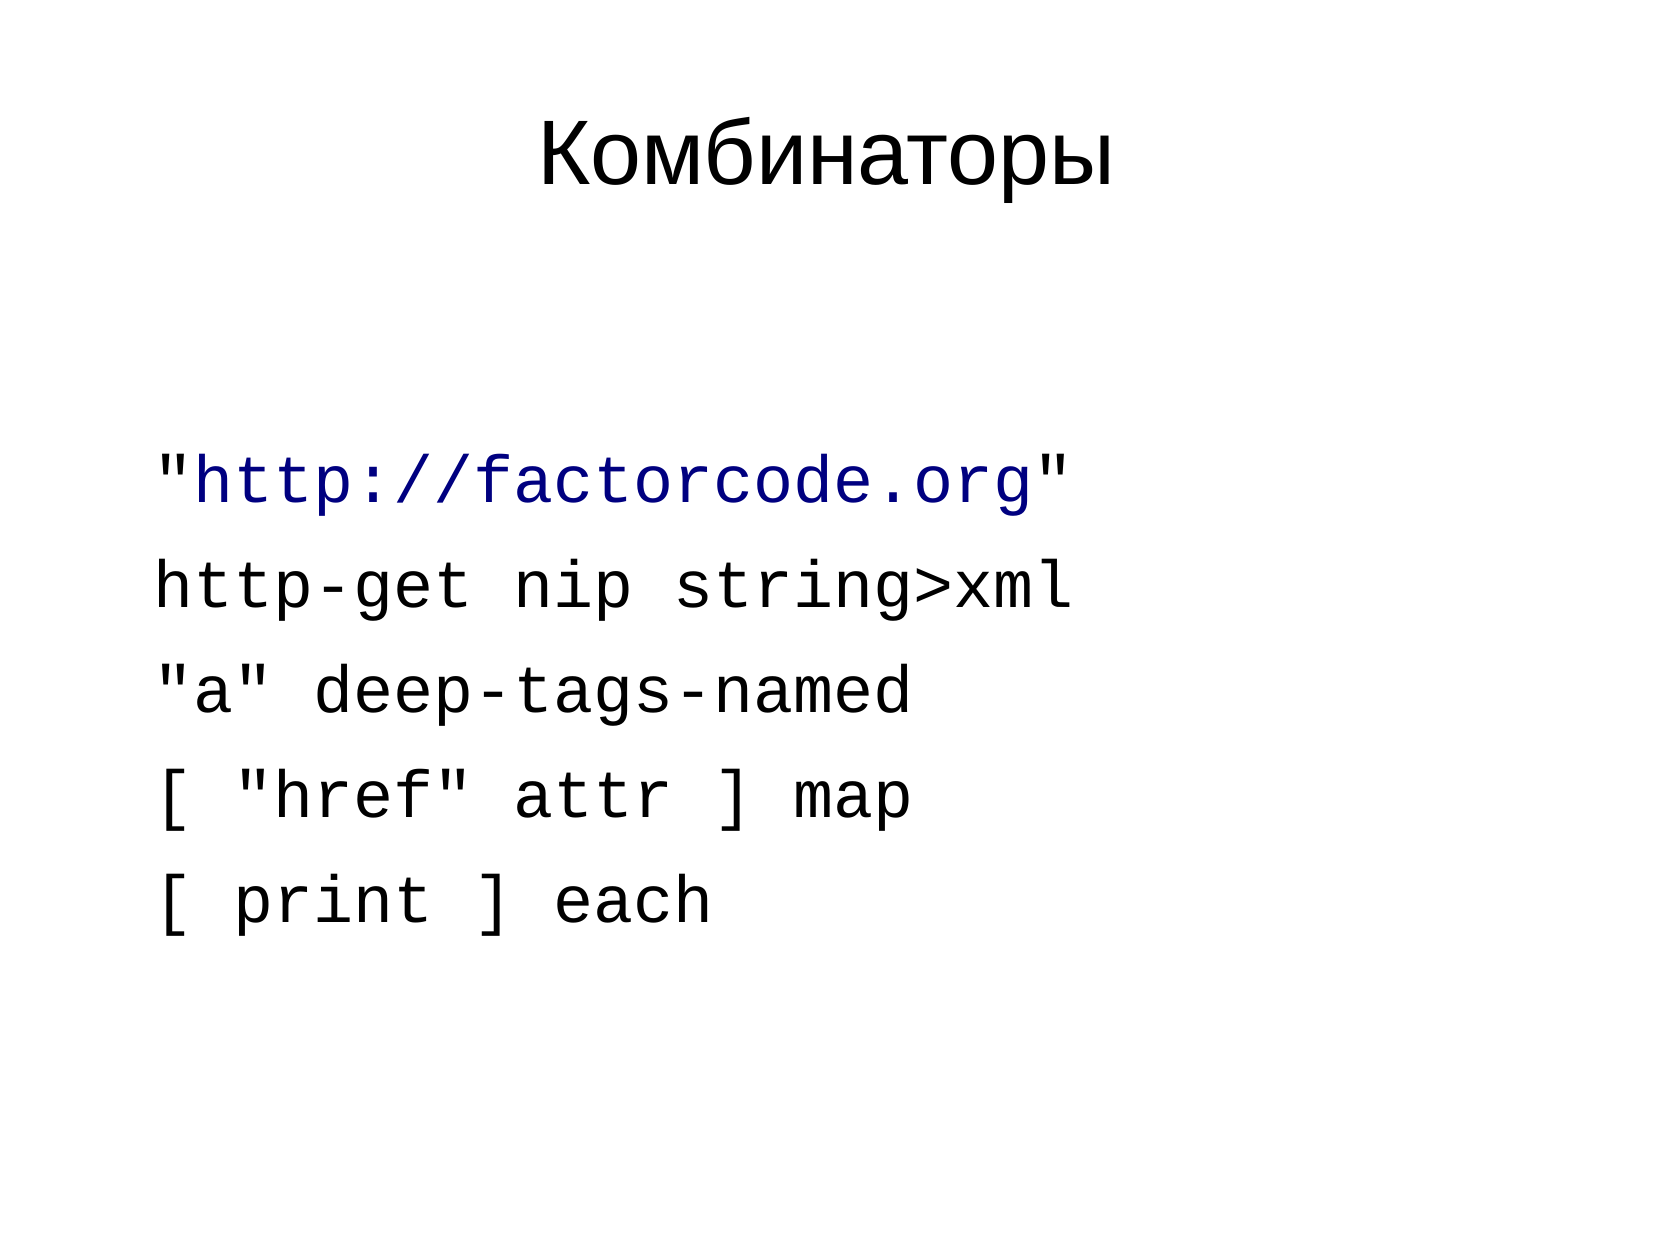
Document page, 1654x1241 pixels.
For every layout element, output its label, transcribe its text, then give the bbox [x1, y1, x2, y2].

title Комбинаторы [82, 49, 1571, 257]
list "http://factorcode.org" http-get nip string>xml "a" deep-tags-named [ "href" attr ] map [ print ] each [82, 237, 1538, 957]
